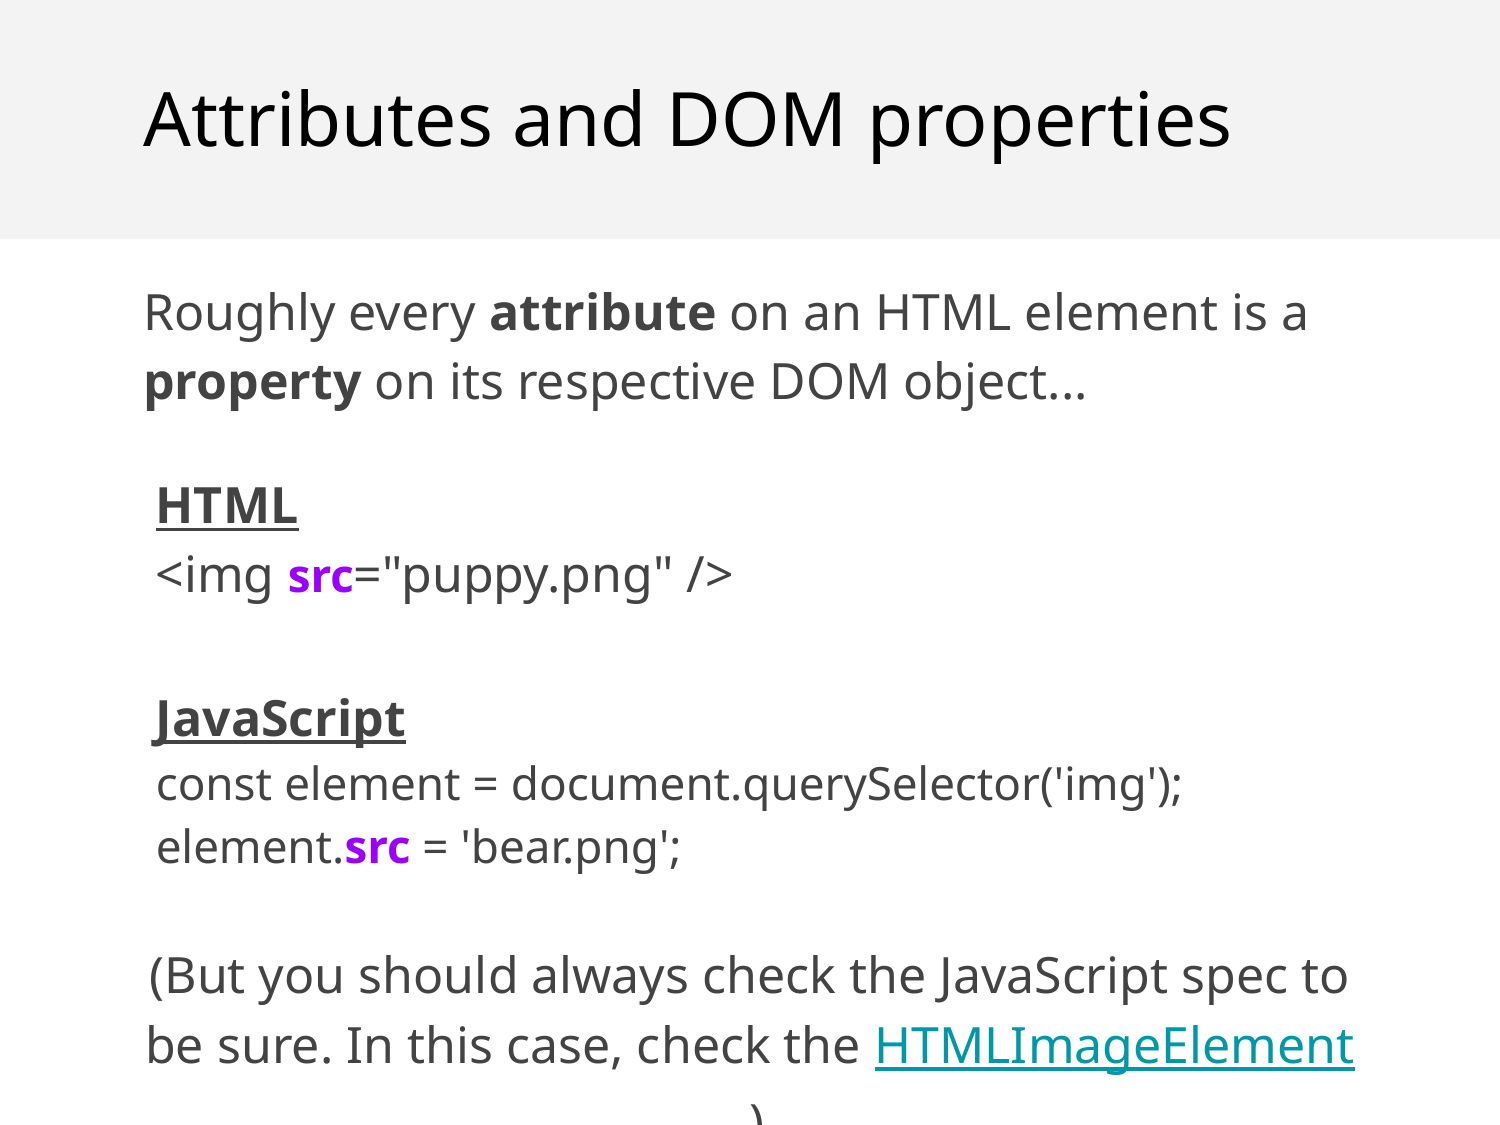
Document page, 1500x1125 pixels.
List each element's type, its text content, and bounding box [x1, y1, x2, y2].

text_box HTML <img src="puppy.png" /> [140, 449, 903, 662]
list Roughly every attribute on an HTML element is a property on its respective DOM object... [128, 256, 1372, 438]
text_box JavaScript const element = document.querySelector('img'); element.src = 'bear.png'; [140, 662, 1385, 989]
list (But you should always check the JavaScript spec to be sure. In this case, check the HTMLImageElement.) [128, 919, 1372, 1100]
title Attributes and DOM properties [128, 56, 1372, 183]
